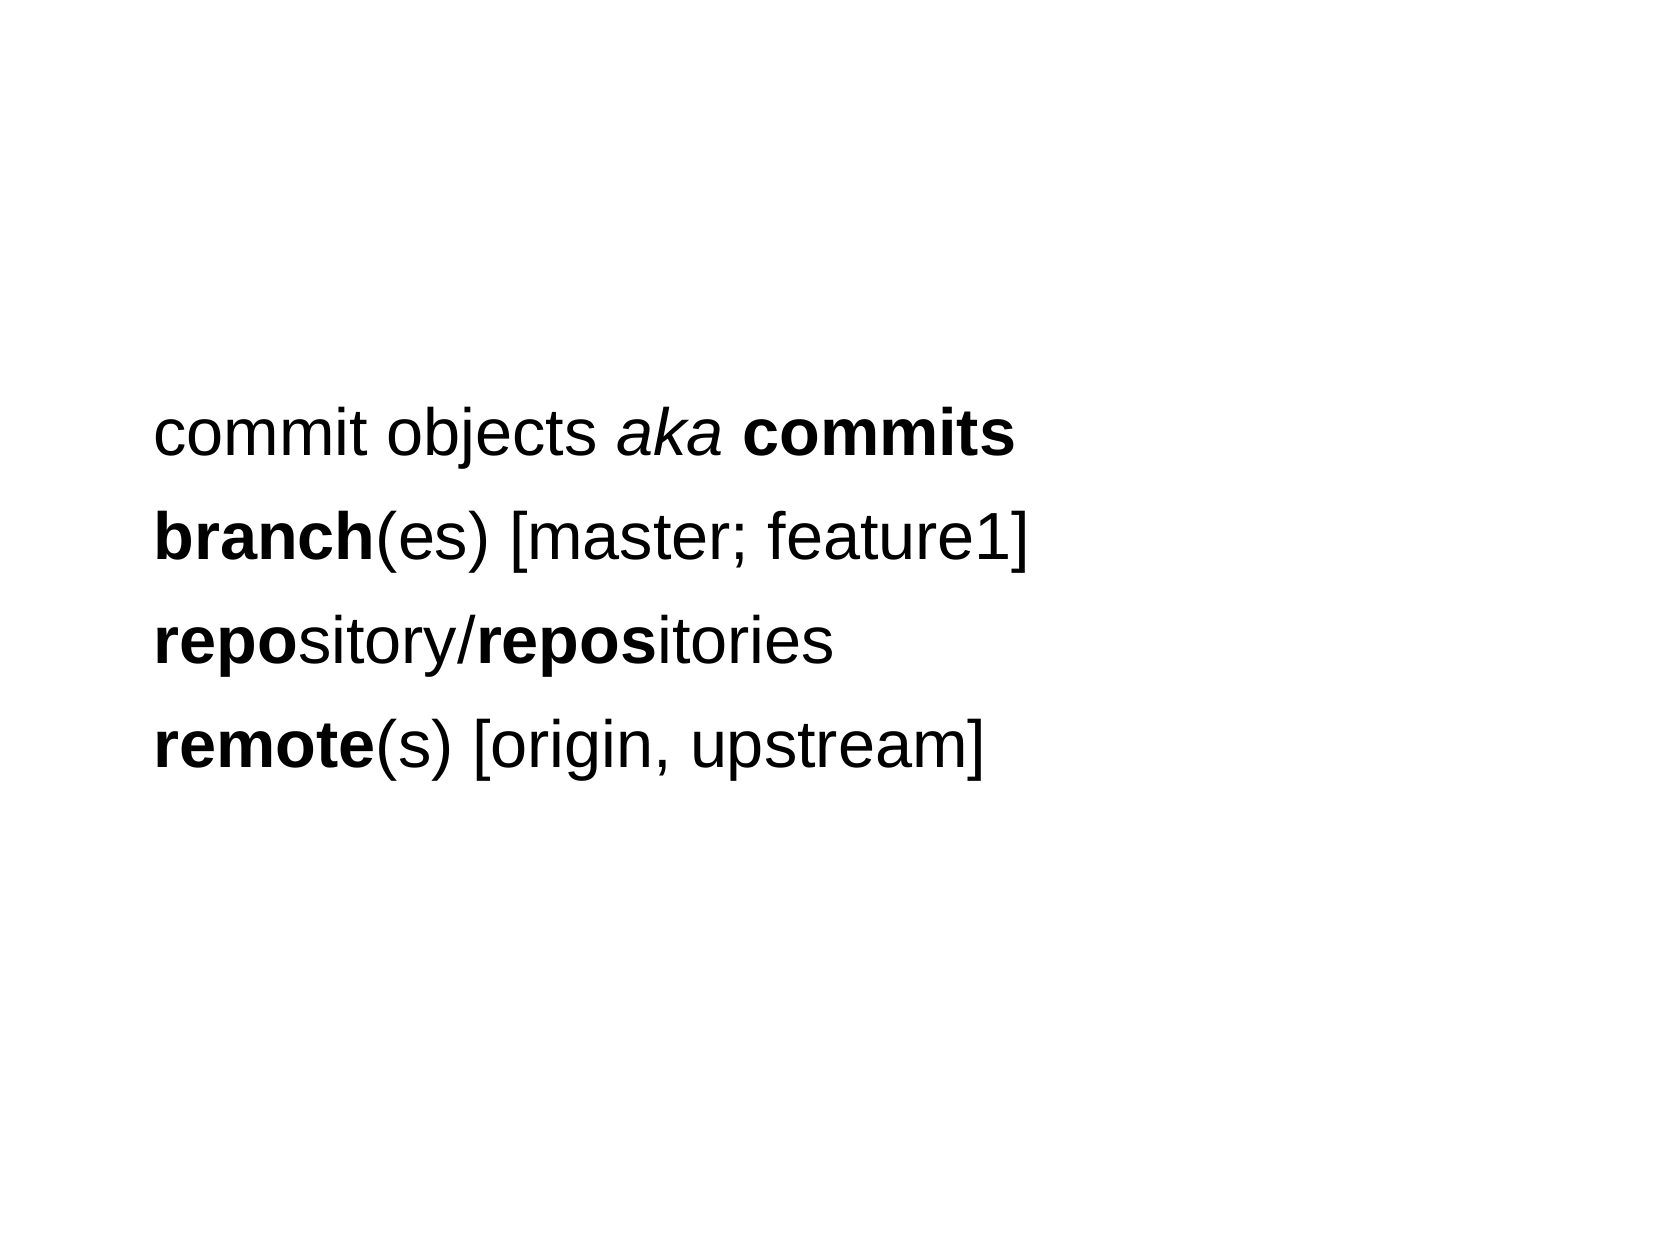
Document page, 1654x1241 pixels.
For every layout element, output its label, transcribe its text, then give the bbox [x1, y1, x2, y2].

list commit objects aka commits branch(es) [master; feature1] repository/repositories remote(s) [origin, upstream] [82, 290, 1538, 1010]
